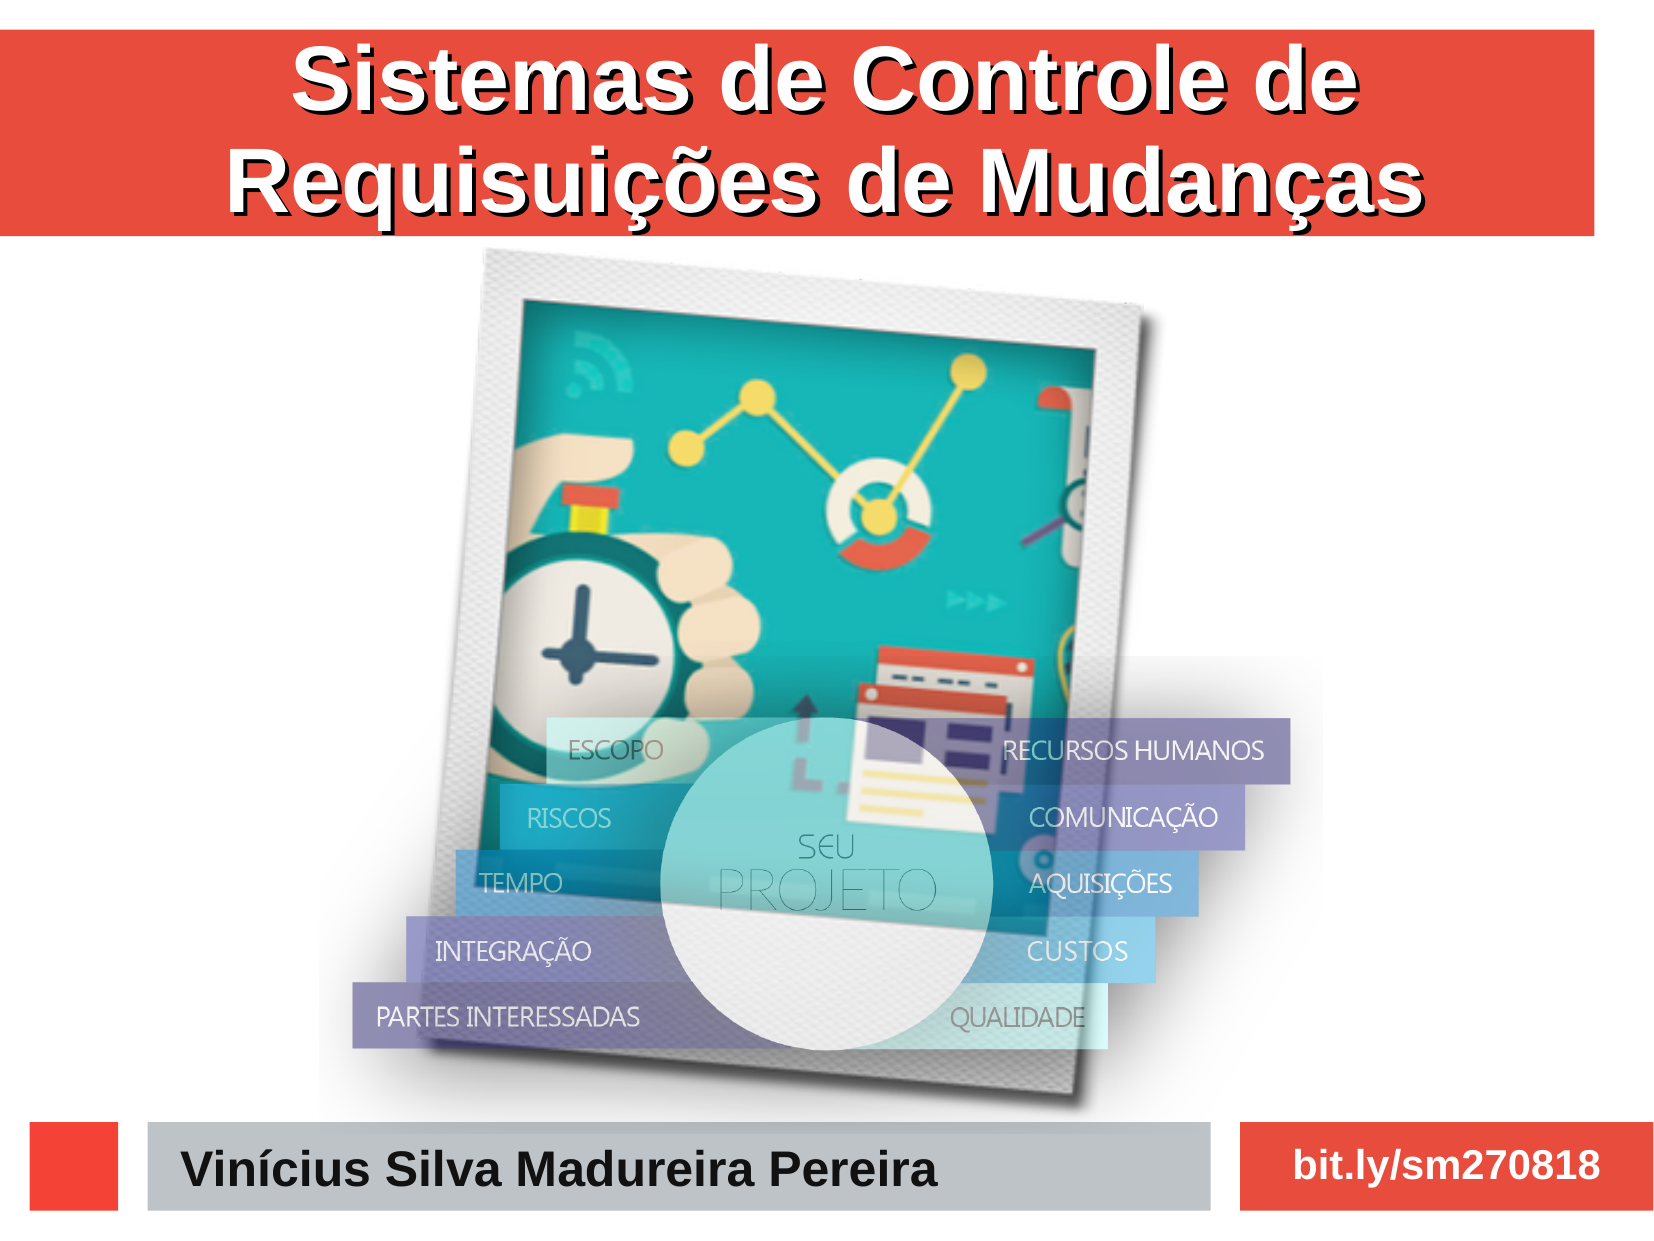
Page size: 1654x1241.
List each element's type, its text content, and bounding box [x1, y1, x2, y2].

title Sistemas de Controle de Requisuições de Mudanças [224, 0, 1430, 233]
text_box Vinícius Silva Madureira Pereira [165, 1133, 1170, 1205]
picture [319, 247, 1323, 1134]
text_box bit.ly/sm270818 [1228, 1133, 1654, 1205]
